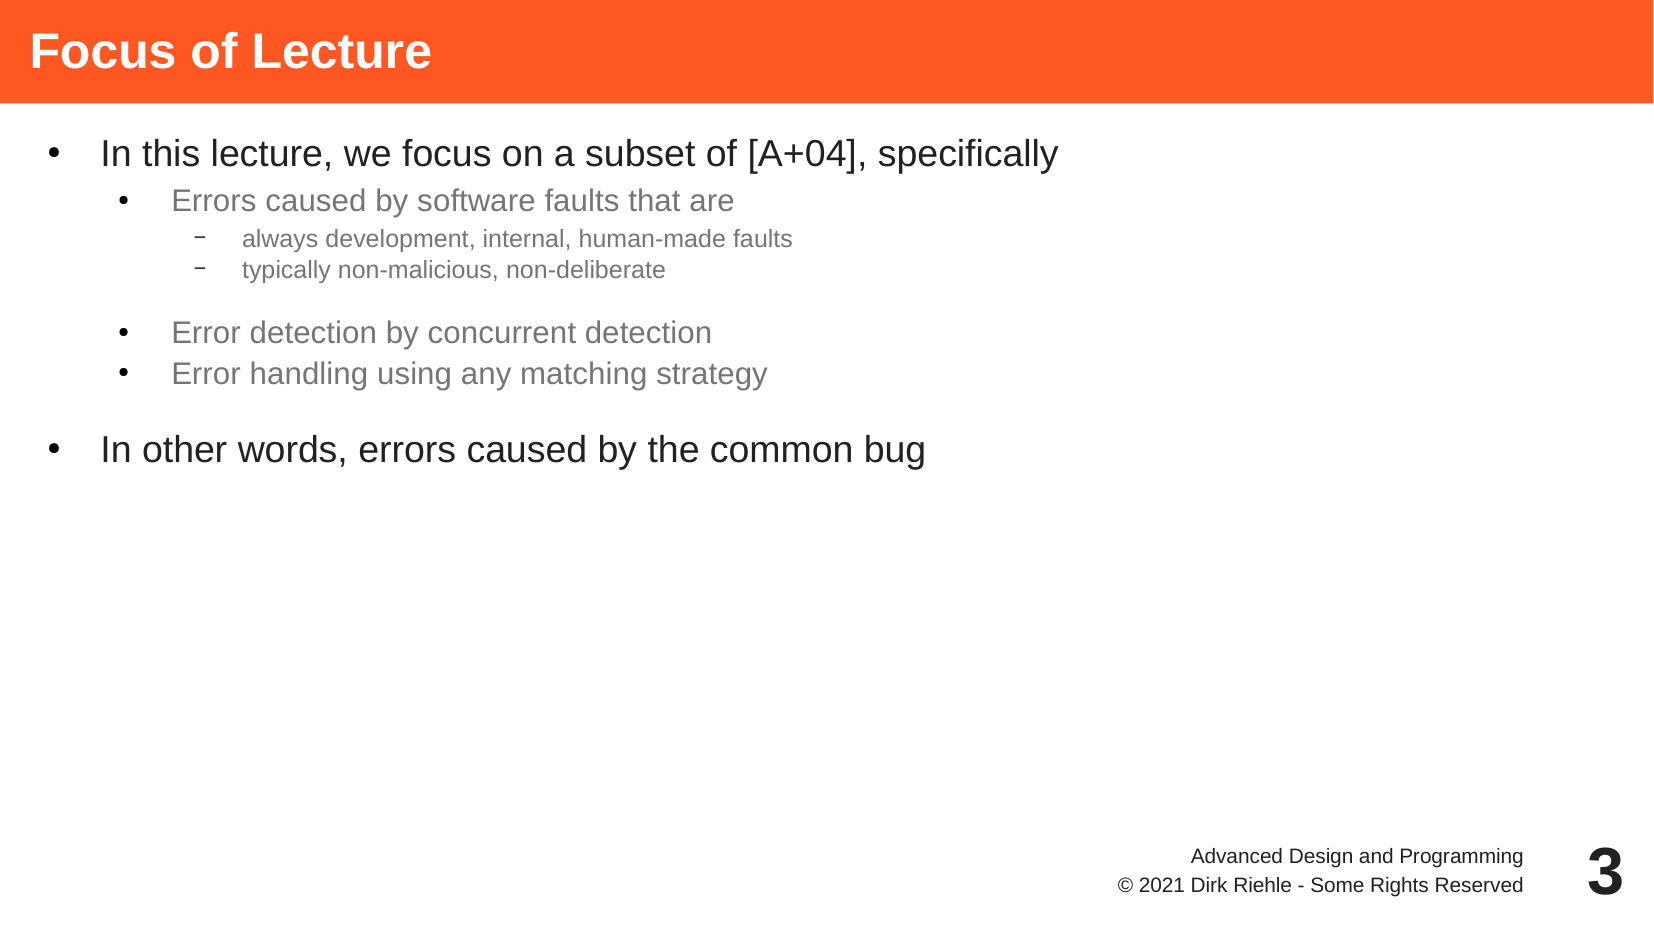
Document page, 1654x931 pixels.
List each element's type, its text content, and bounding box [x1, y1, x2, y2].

title Focus of Lecture [0, 0, 1654, 104]
list In this lecture, we focus on a subset of [A+04], specifically Errors caused by software faults that are always development, internal, human-made faults typically non-malicious, non-deliberate Error detection by concurrent detection Error handling using any matching strategy In other words, errors caused by the common bug [29, 132, 1625, 813]
